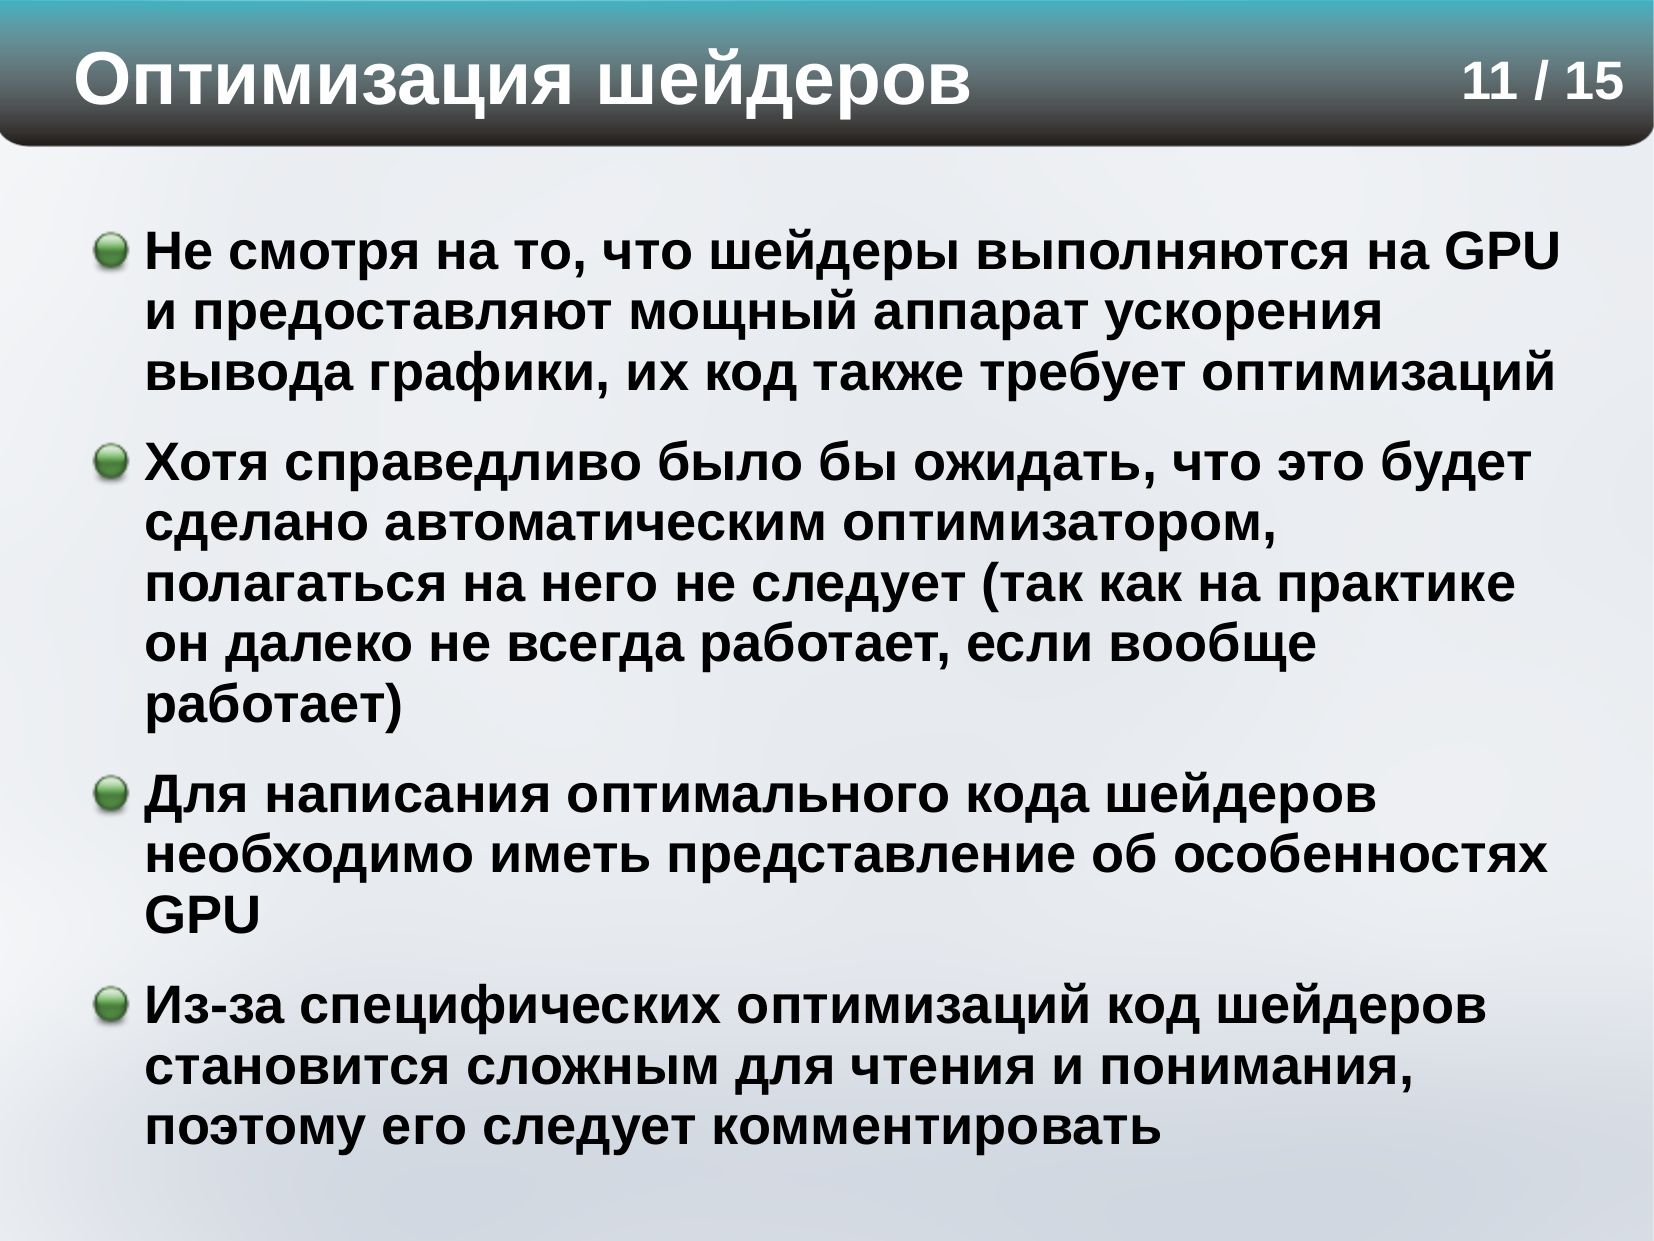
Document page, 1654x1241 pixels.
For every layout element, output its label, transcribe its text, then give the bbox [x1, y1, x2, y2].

text_box Оптимизация шейдеров [59, 29, 1418, 129]
text_box <number> / 15 [1446, 42, 1654, 179]
picture [0, 0, 1654, 1241]
text_box Не смотря на то, что шейдеры выполняются на GPU и предоставляют мощный аппарат ускорения вывода графики, их код также требует оптимизаций Хотя справедливо было бы ожидать, что это будет сделано автоматическим оптимизатором, полагаться на него не следует (так как на практике он далеко не всегда работает, если вообще работает) Для написания оптимального кода шейдеров необходимо иметь представление об особенностях GPU Из-за специфических оптимизаций код шейдеров становится сложным для чтения и понимания, поэтому его следует комментировать [70, 212, 1595, 1164]
